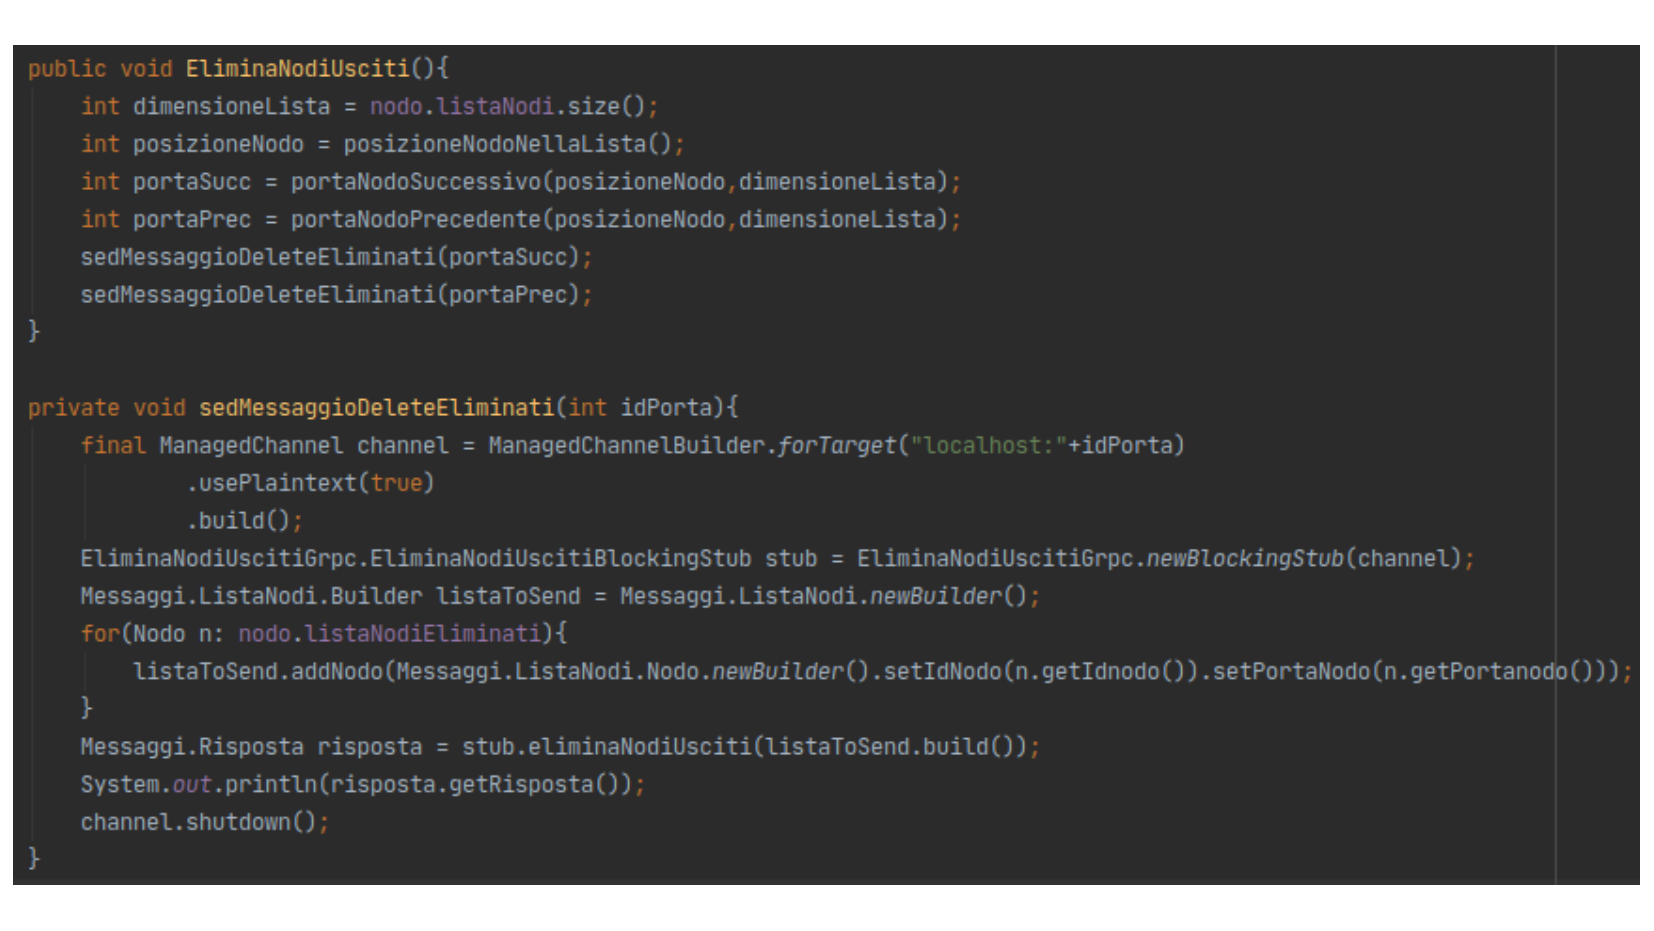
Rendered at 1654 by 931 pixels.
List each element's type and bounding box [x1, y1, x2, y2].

picture [13, 45, 1640, 885]
